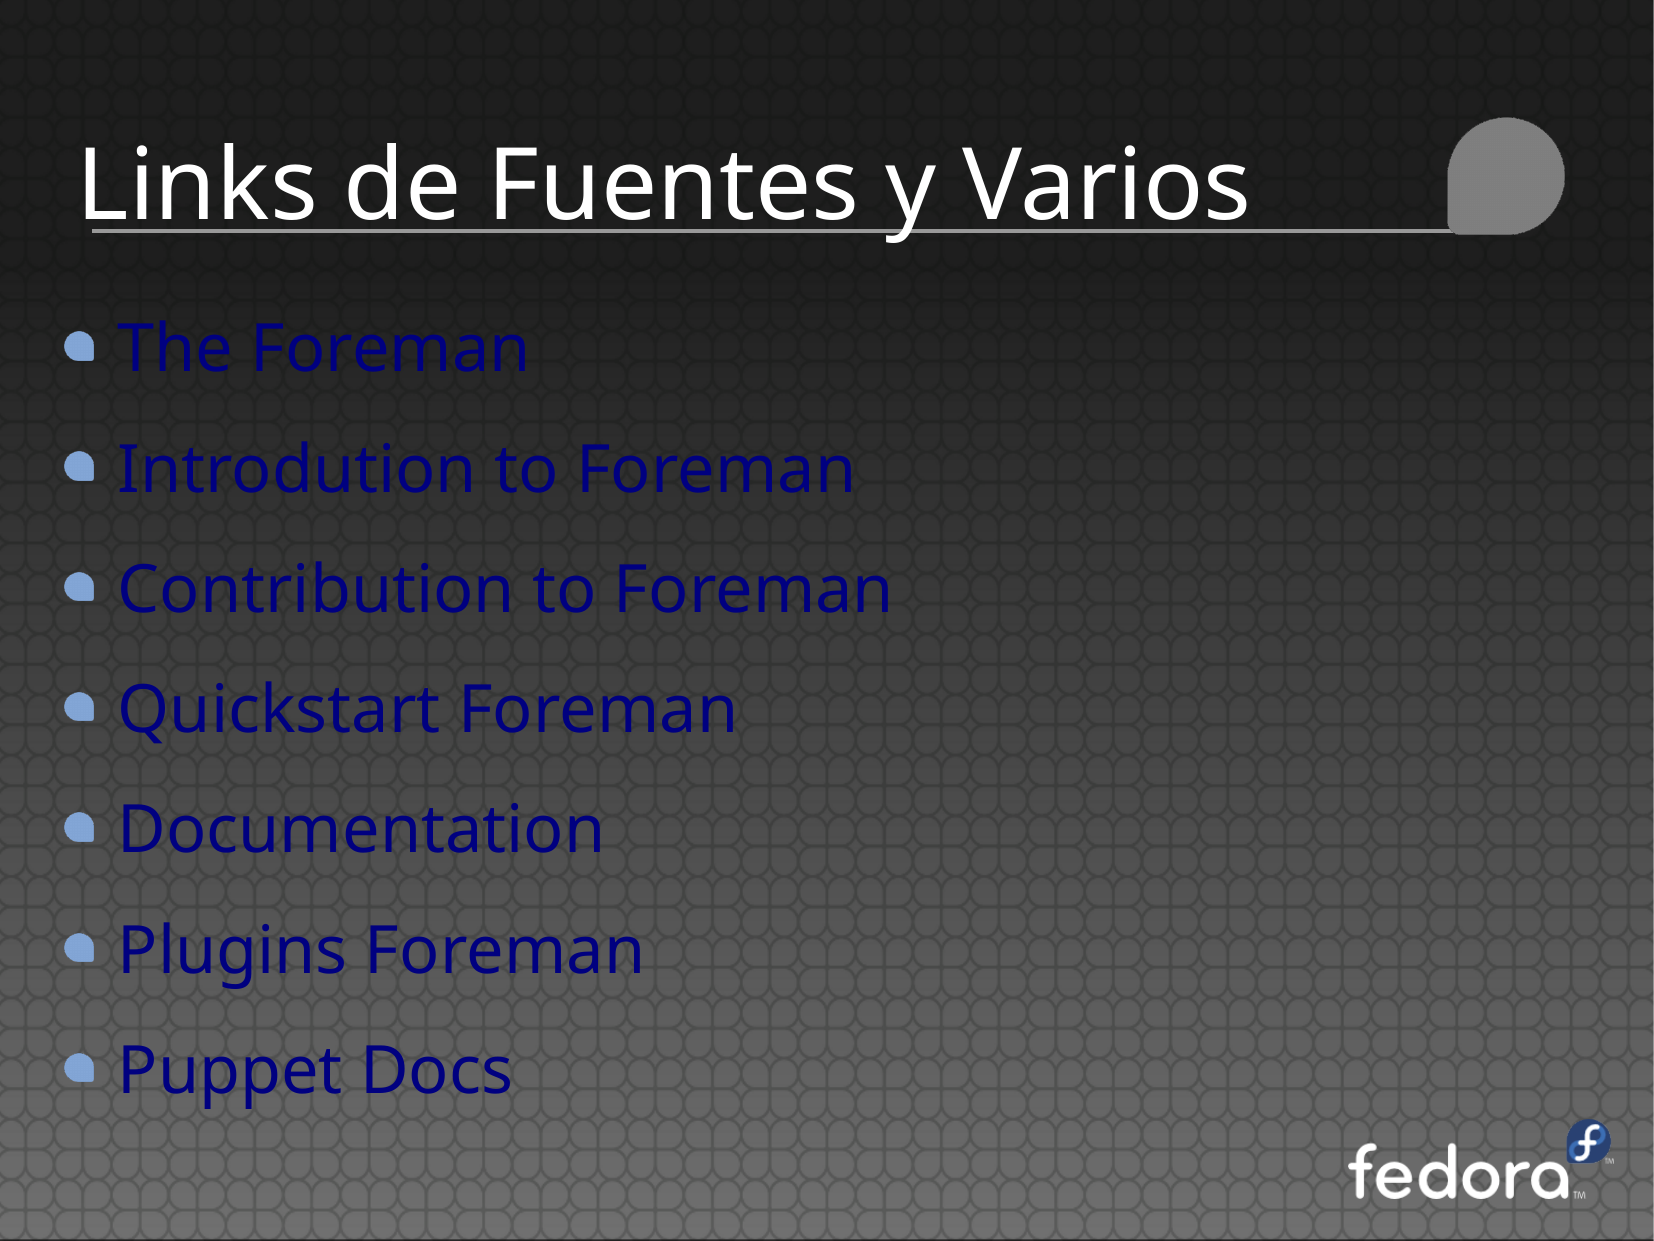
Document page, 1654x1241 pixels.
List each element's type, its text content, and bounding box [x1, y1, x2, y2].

title Links de Fuentes y Varios [76, 112, 1566, 249]
picture [0, 0, 1654, 1241]
list The Foreman Introdution to Foreman Contribution to Foreman Quickstart Foreman Documentation Plugins Foreman Puppet Docs [46, 300, 1536, 1105]
